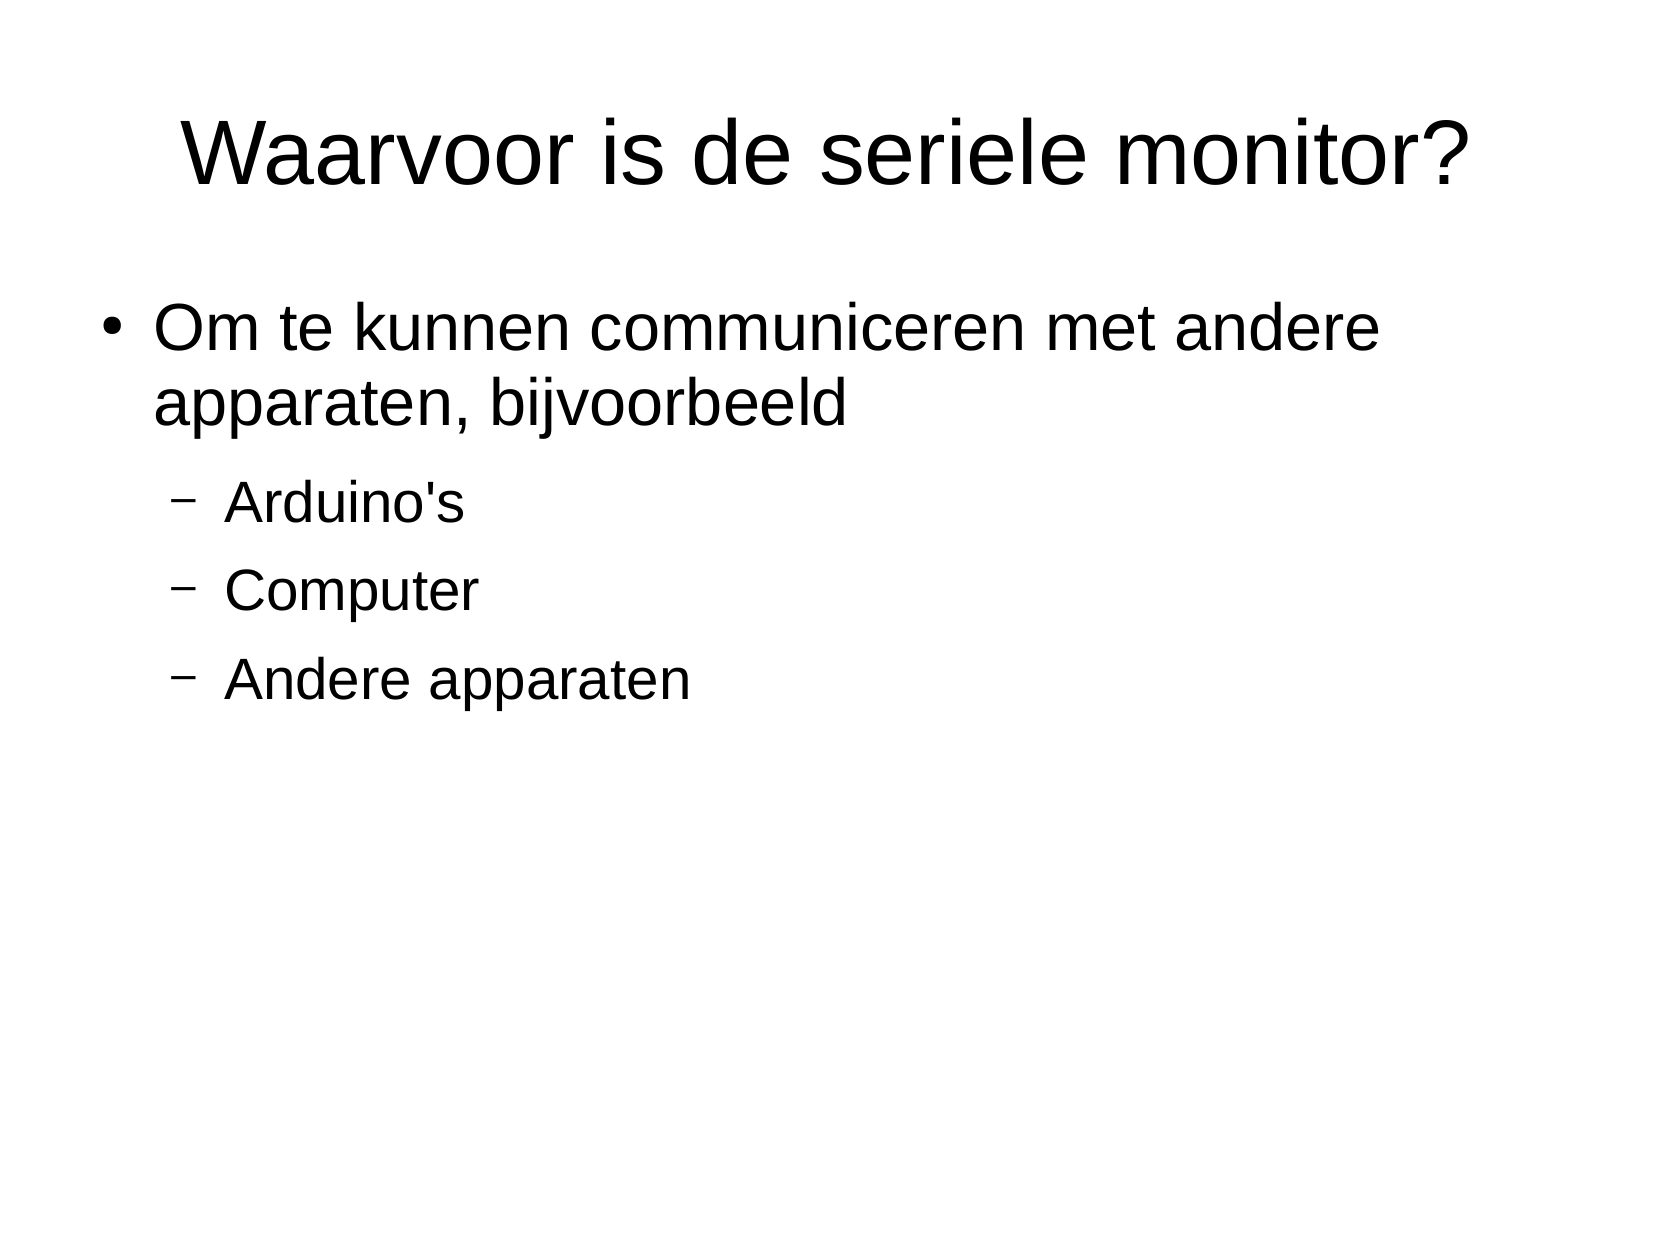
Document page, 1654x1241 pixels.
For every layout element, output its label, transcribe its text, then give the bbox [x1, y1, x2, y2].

list Om te kunnen communiceren met andere apparaten, bijvoorbeeld Arduino's Computer Andere apparaten [82, 290, 1571, 1010]
title Waarvoor is de seriele monitor? [82, 49, 1571, 257]
